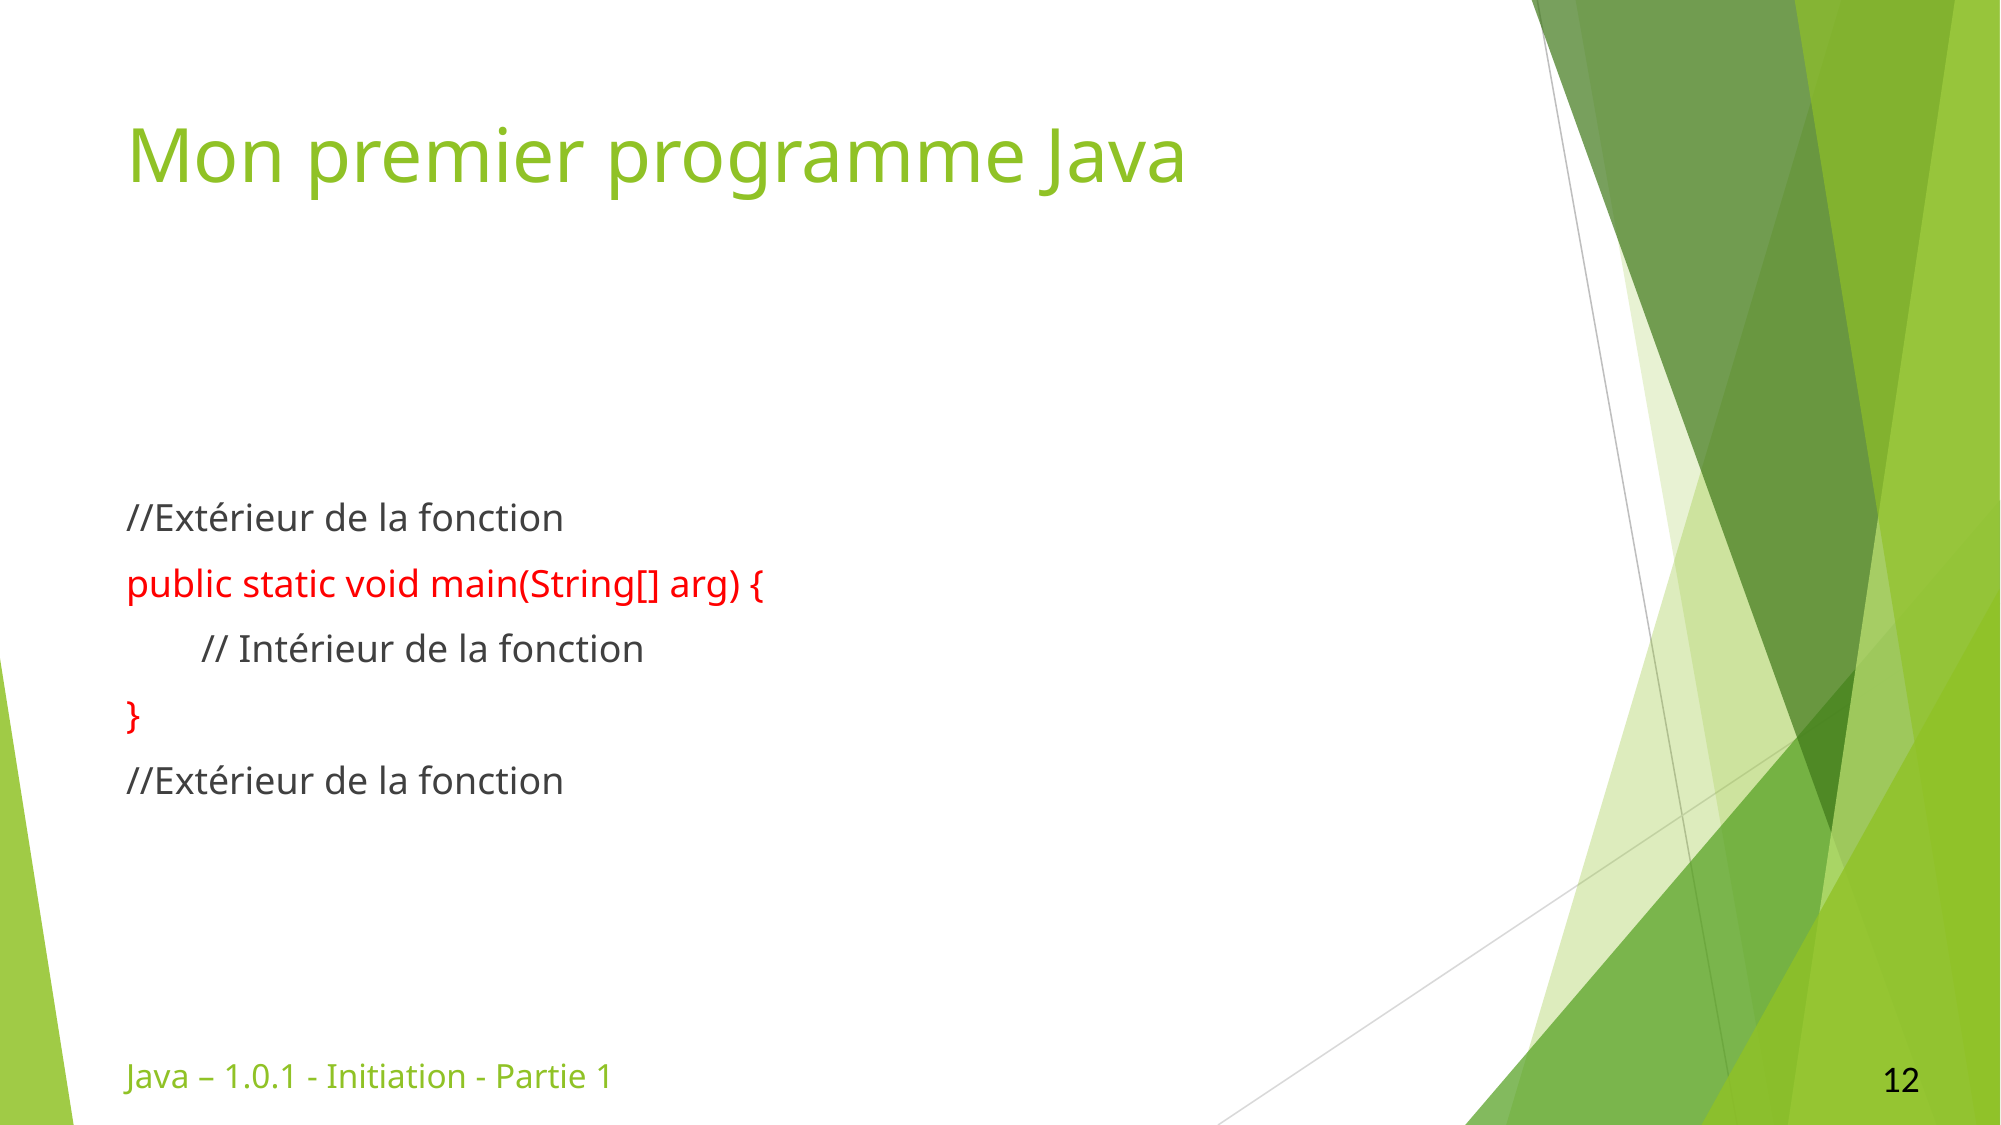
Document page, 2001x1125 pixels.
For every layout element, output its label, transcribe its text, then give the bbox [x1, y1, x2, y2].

title Mon premier programme Java [111, 99, 1522, 317]
list //Extérieur de la fonction public static void main(String[] arg) { // Intérieur de la fonction } //Extérieur de la fonction [111, 354, 1522, 992]
text_box Java – 1.0.1 - Initiation - Partie 1 [111, 1047, 1094, 1109]
text_box 11 [1866, 1047, 1979, 1108]
